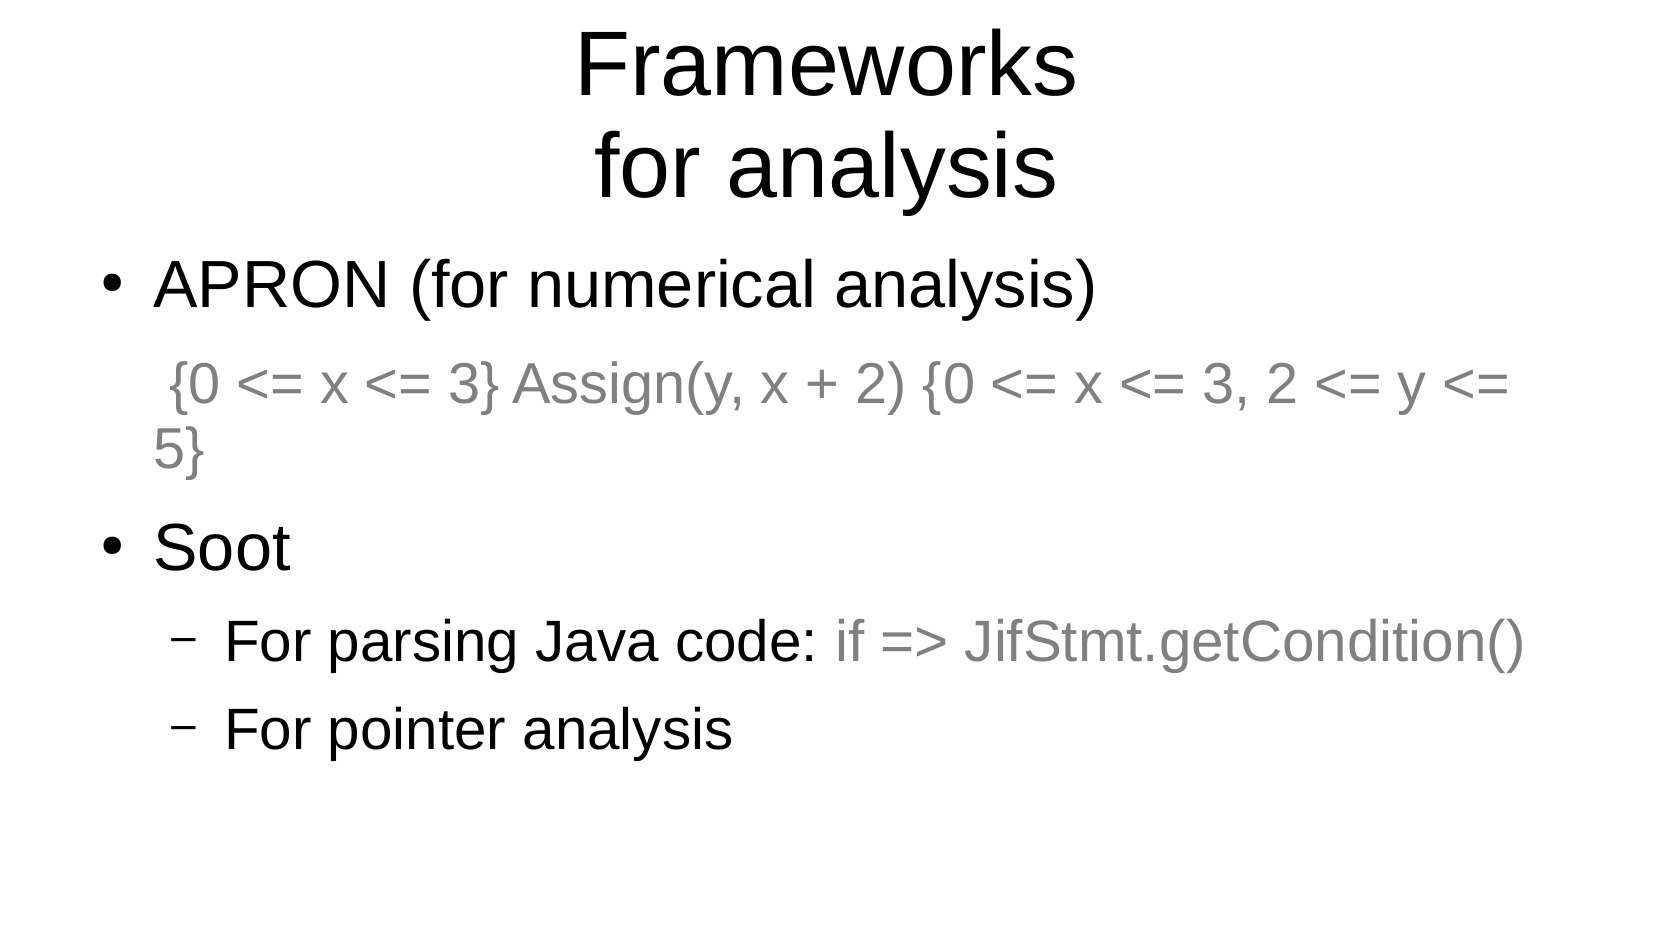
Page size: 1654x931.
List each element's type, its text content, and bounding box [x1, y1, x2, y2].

list APRON (for numerical analysis) {0 <= x <= 3} Assign(y, x + 2) {0 <= x <= 3, 2 <= y <= 5} Soot For parsing Java code: if => JifStmt.getCondition() For pointer analysis [82, 247, 1571, 787]
title Frameworks for analysis [82, 12, 1571, 218]
